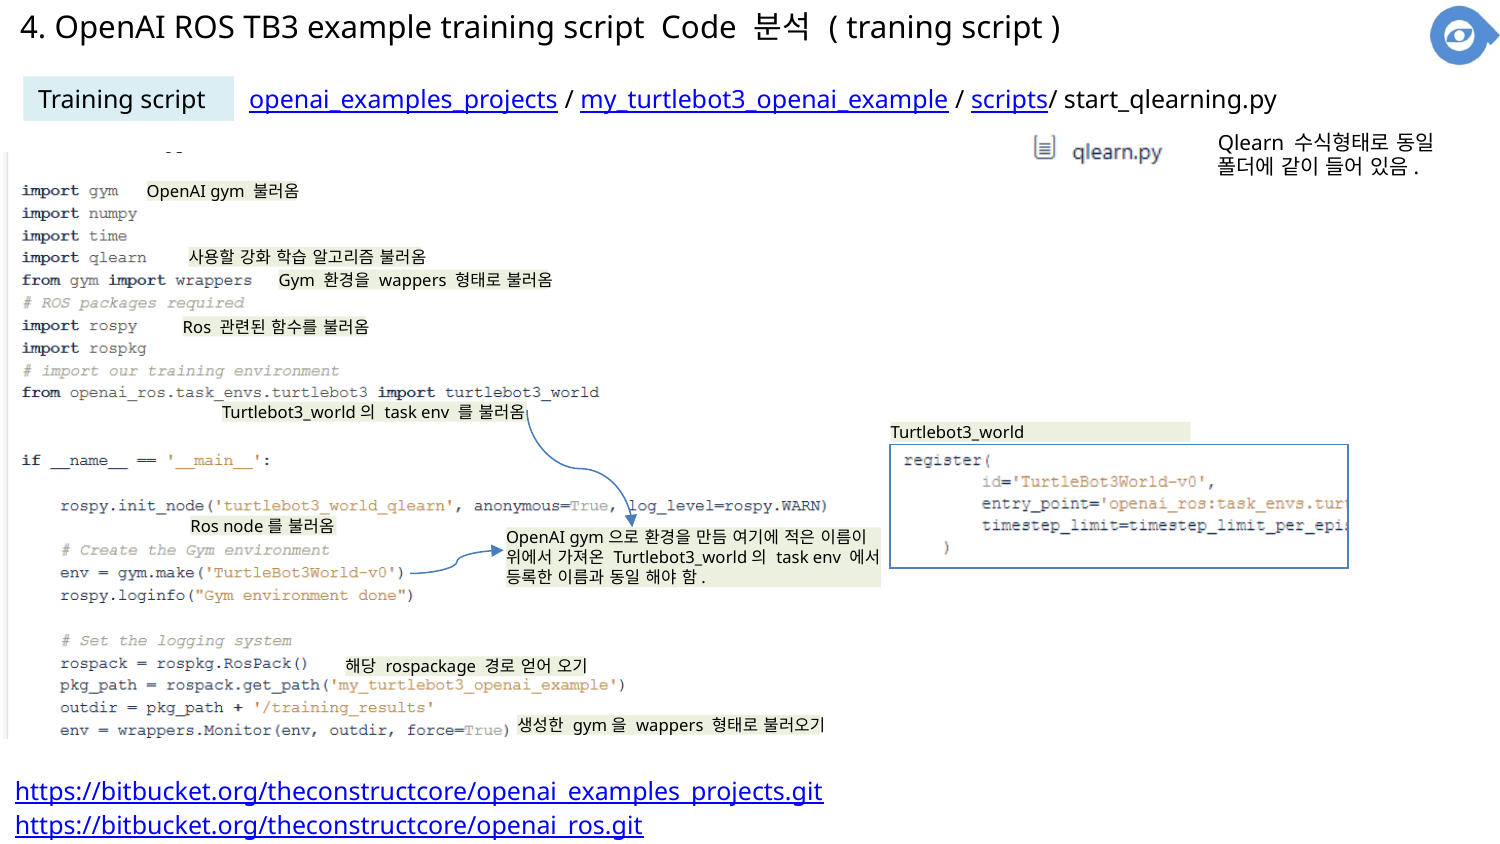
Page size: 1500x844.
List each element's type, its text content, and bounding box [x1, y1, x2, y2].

text_box Ros node를 불러옴 [190, 515, 337, 536]
picture [1430, 0, 1500, 70]
text_box Qlearn 수식형태로 동일 폴더에 같이 들어 있음. [1203, 121, 1451, 187]
picture [1019, 121, 1203, 169]
text_box Turtlebot3_world의 task env 를 불러옴 [222, 401, 527, 422]
text_box Ros 관련된 함수를 불러옴 [182, 316, 366, 337]
text_box Turtlebot3_world [890, 421, 1191, 442]
picture [890, 445, 1348, 567]
picture [3, 152, 844, 739]
text_box https://bitbucket.org/theconstructcore/openai_examples_projects.git https://bitbucket.org/theconstructcore/openai_ros.git [0, 768, 1031, 844]
text_box 생성한 gym을 wappers 형태로 불러오기 [517, 714, 820, 735]
text_box 4. OpenAI ROS TB3 example training script Code 분석 ( traning script ) [5, 0, 1173, 53]
text_box Gym 환경을 wappers 형태로 불러옴 [278, 269, 549, 290]
text_box openai_examples_projects / my_turtlebot3_openai_example / scripts/ start_qlearning.py [234, 76, 1324, 128]
text_box OpenAI gym 불러옴 [146, 180, 297, 201]
text_box 사용할 강화 학습 알고리즘 불러옴 [188, 246, 421, 267]
text_box OpenAI gym으로 환경을 만듬 여기에 적은 이름이 위에서 가져온 Turtlebot3_world의 task env 에서 등록한 이름과 동일 해야 함. [506, 527, 881, 588]
text_box Training script [23, 76, 235, 121]
text_box 해당 rospackage 경로 얻어 오기 [345, 656, 586, 677]
